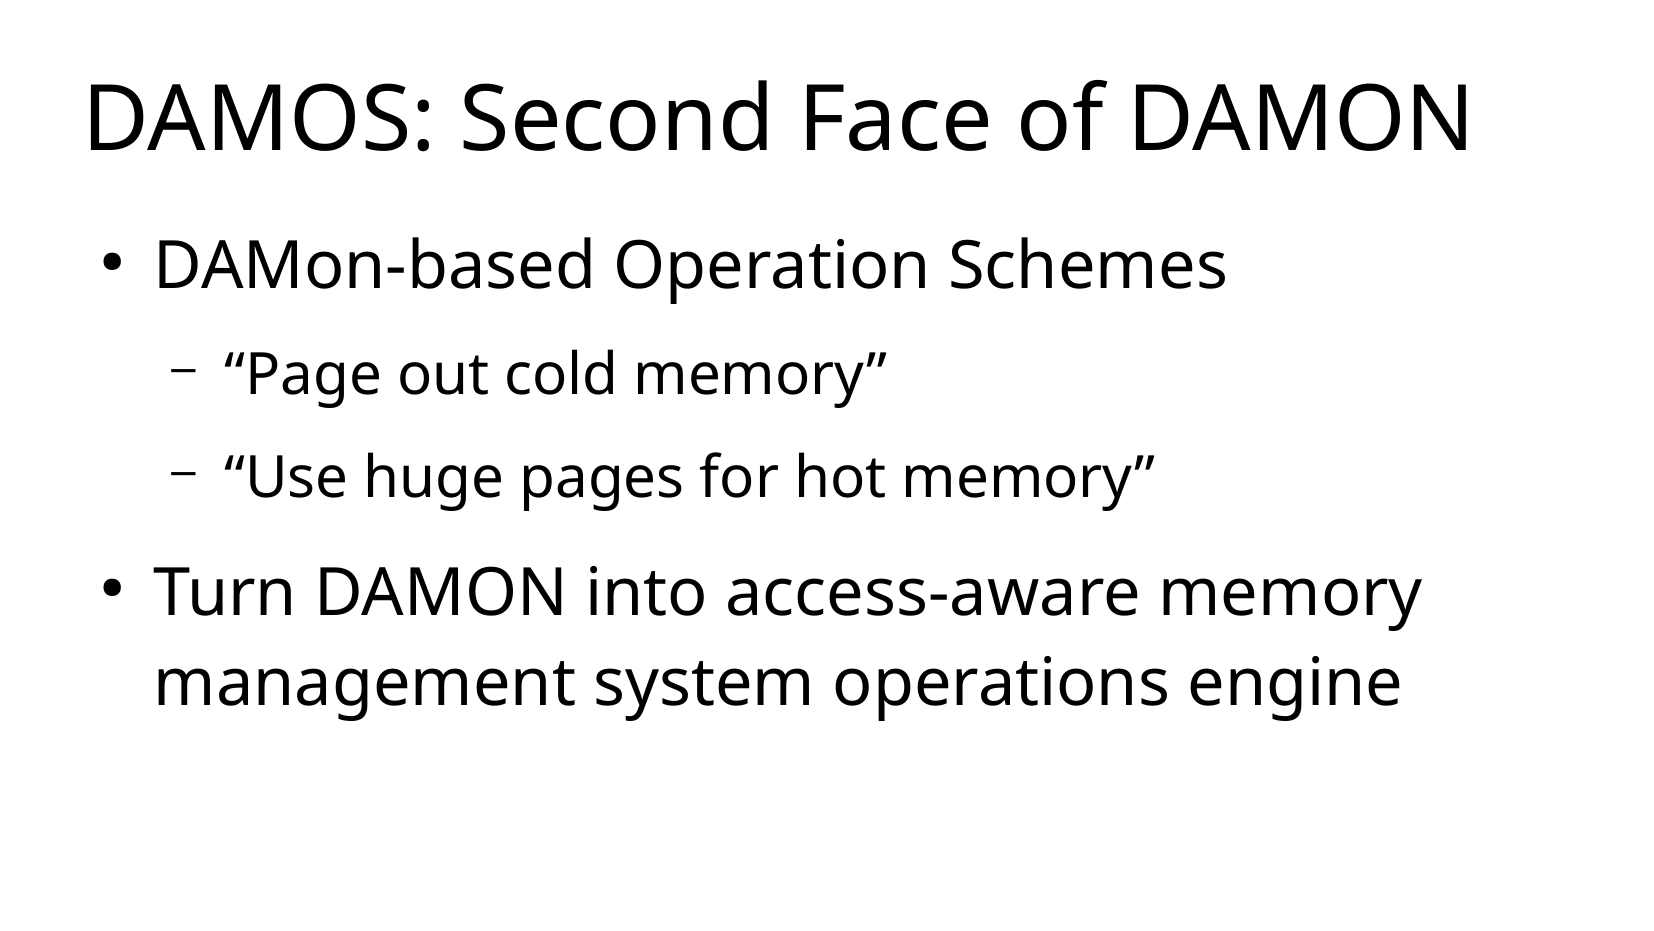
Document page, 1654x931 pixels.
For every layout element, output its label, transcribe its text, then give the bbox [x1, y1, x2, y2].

title DAMOS: Second Face of DAMON [82, 37, 1571, 193]
list DAMon-based Operation Schemes “Page out cold memory” “Use huge pages for hot memory” Turn DAMON into access-aware memory management system operations engine [82, 217, 1571, 758]
